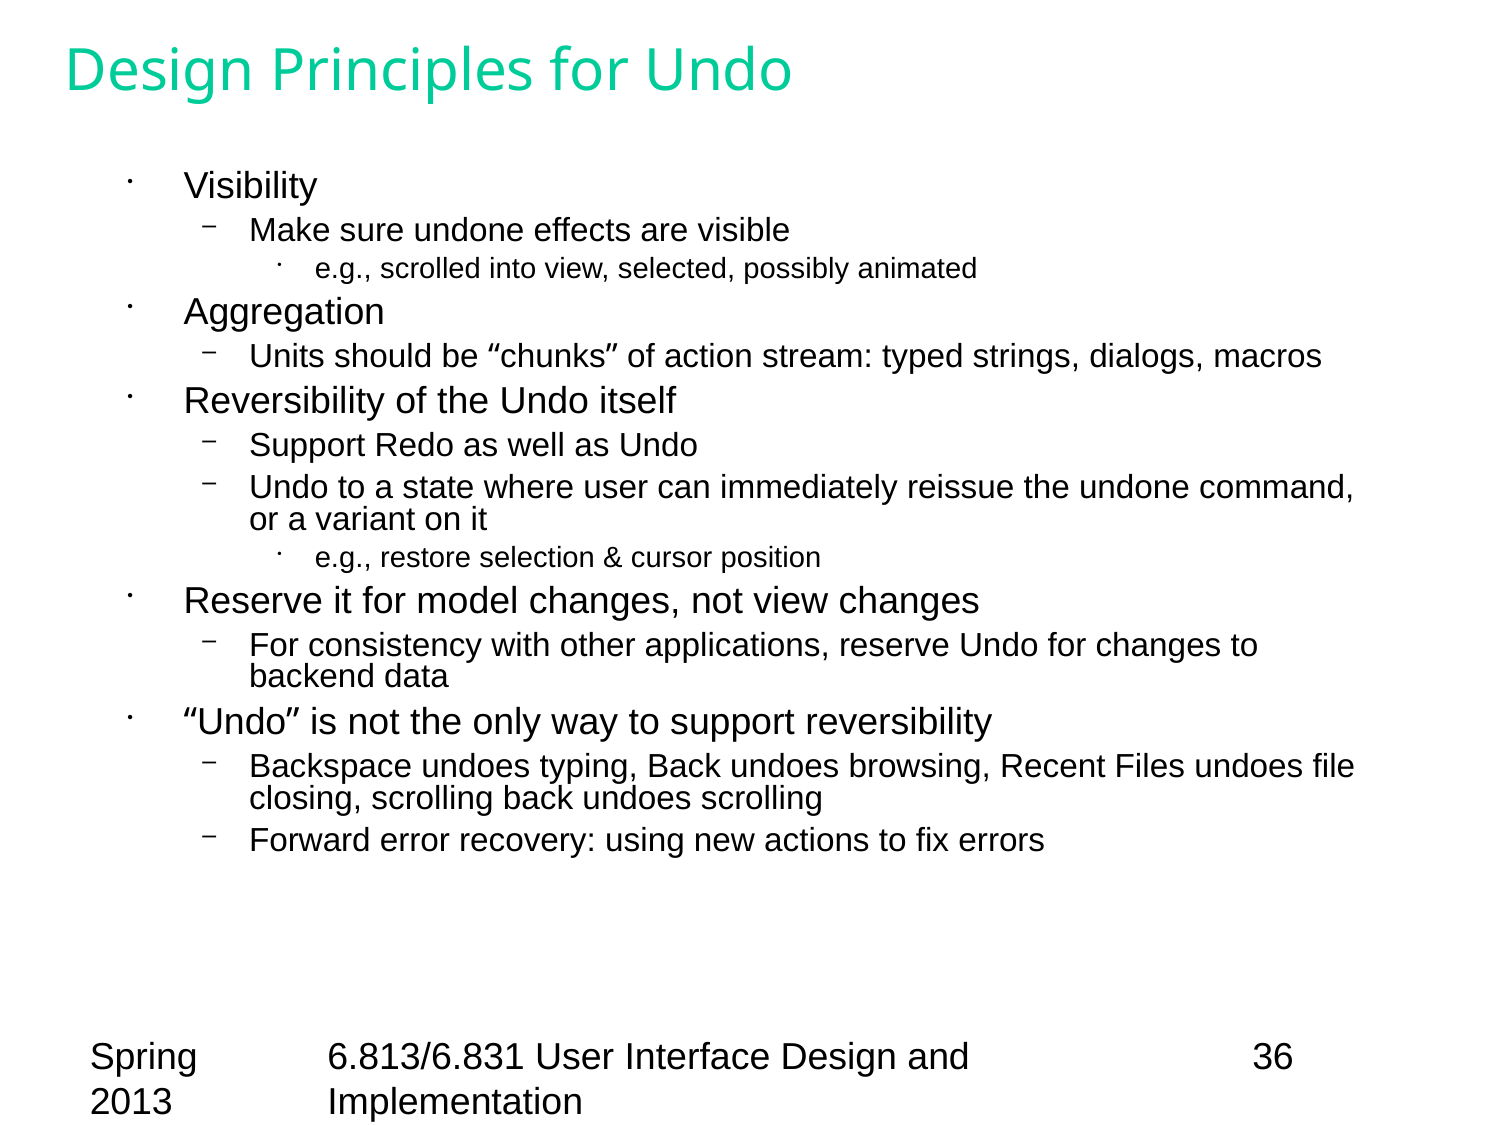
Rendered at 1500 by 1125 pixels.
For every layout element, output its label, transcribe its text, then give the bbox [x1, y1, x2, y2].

list Visibility Make sure undone effects are visible e.g., scrolled into view, selected, possibly animated Aggregation Units should be “chunks” of action stream: typed strings, dialogs, macros Reversibility of the Undo itself Support Redo as well as Undo Undo to a state where user can immediately reissue the undone command, or a variant on it e.g., restore selection & cursor position Reserve it for model changes, not view changes For consistency with other applications, reserve Undo for changes to backend data “Undo” is not the only way to support reversibility Backspace undoes typing, Back undoes browsing, Recent Files undoes file closing, scrolling back undoes scrolling Forward error recovery: using new actions to fix errors [112, 162, 1388, 1000]
slide_number Spring 2013 [75, 1024, 300, 1103]
footer 6.813/6.831 User Interface Design and Implementation [312, 1024, 1225, 1103]
title Design Principles for Undo [50, 24, 1438, 150]
slide_number <number> [1237, 1024, 1425, 1103]
